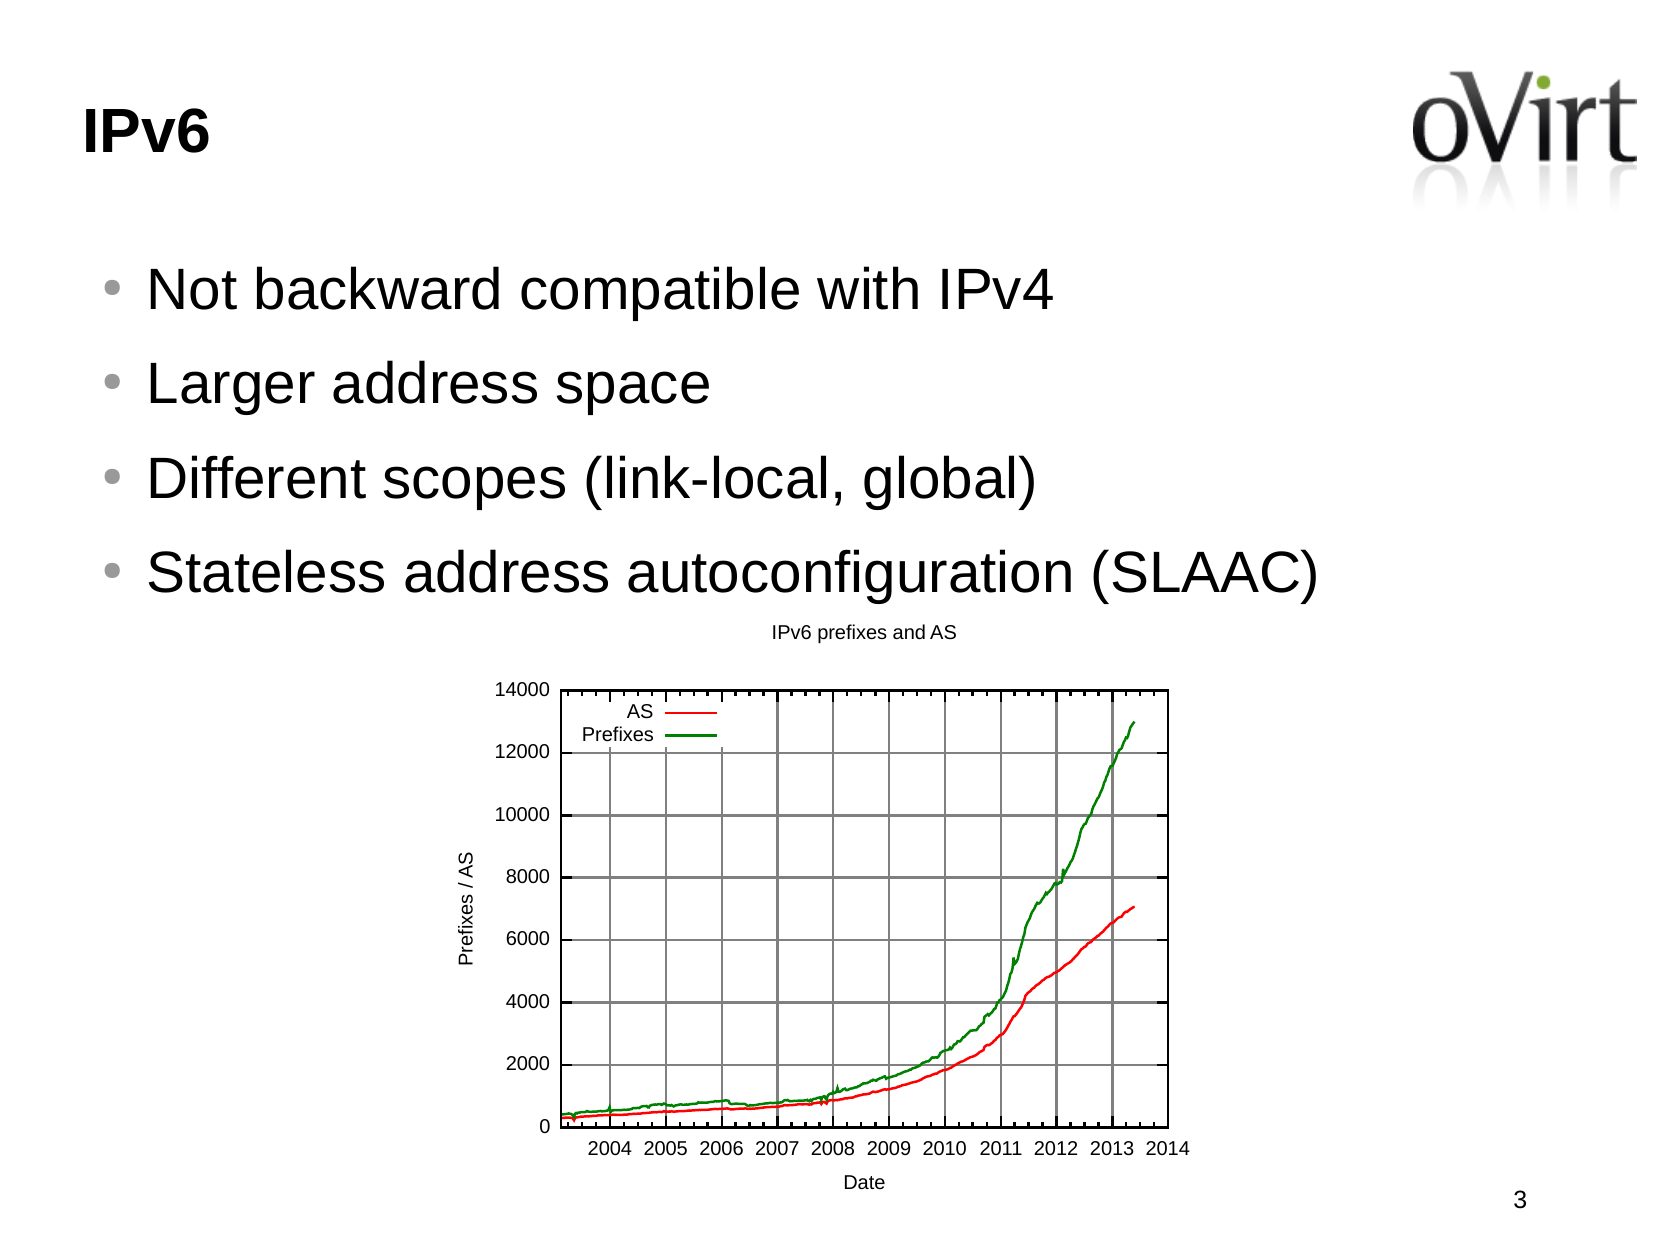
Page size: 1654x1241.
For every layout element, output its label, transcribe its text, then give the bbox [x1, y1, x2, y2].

picture [1413, 63, 1637, 212]
picture [450, 600, 1201, 1200]
list Not backward compatible with IPv4 Larger address space Different scopes (link-local, global) Stateless address autoconfiguration (SLAAC) [86, 256, 1576, 1051]
title IPv6 [82, 37, 1303, 226]
